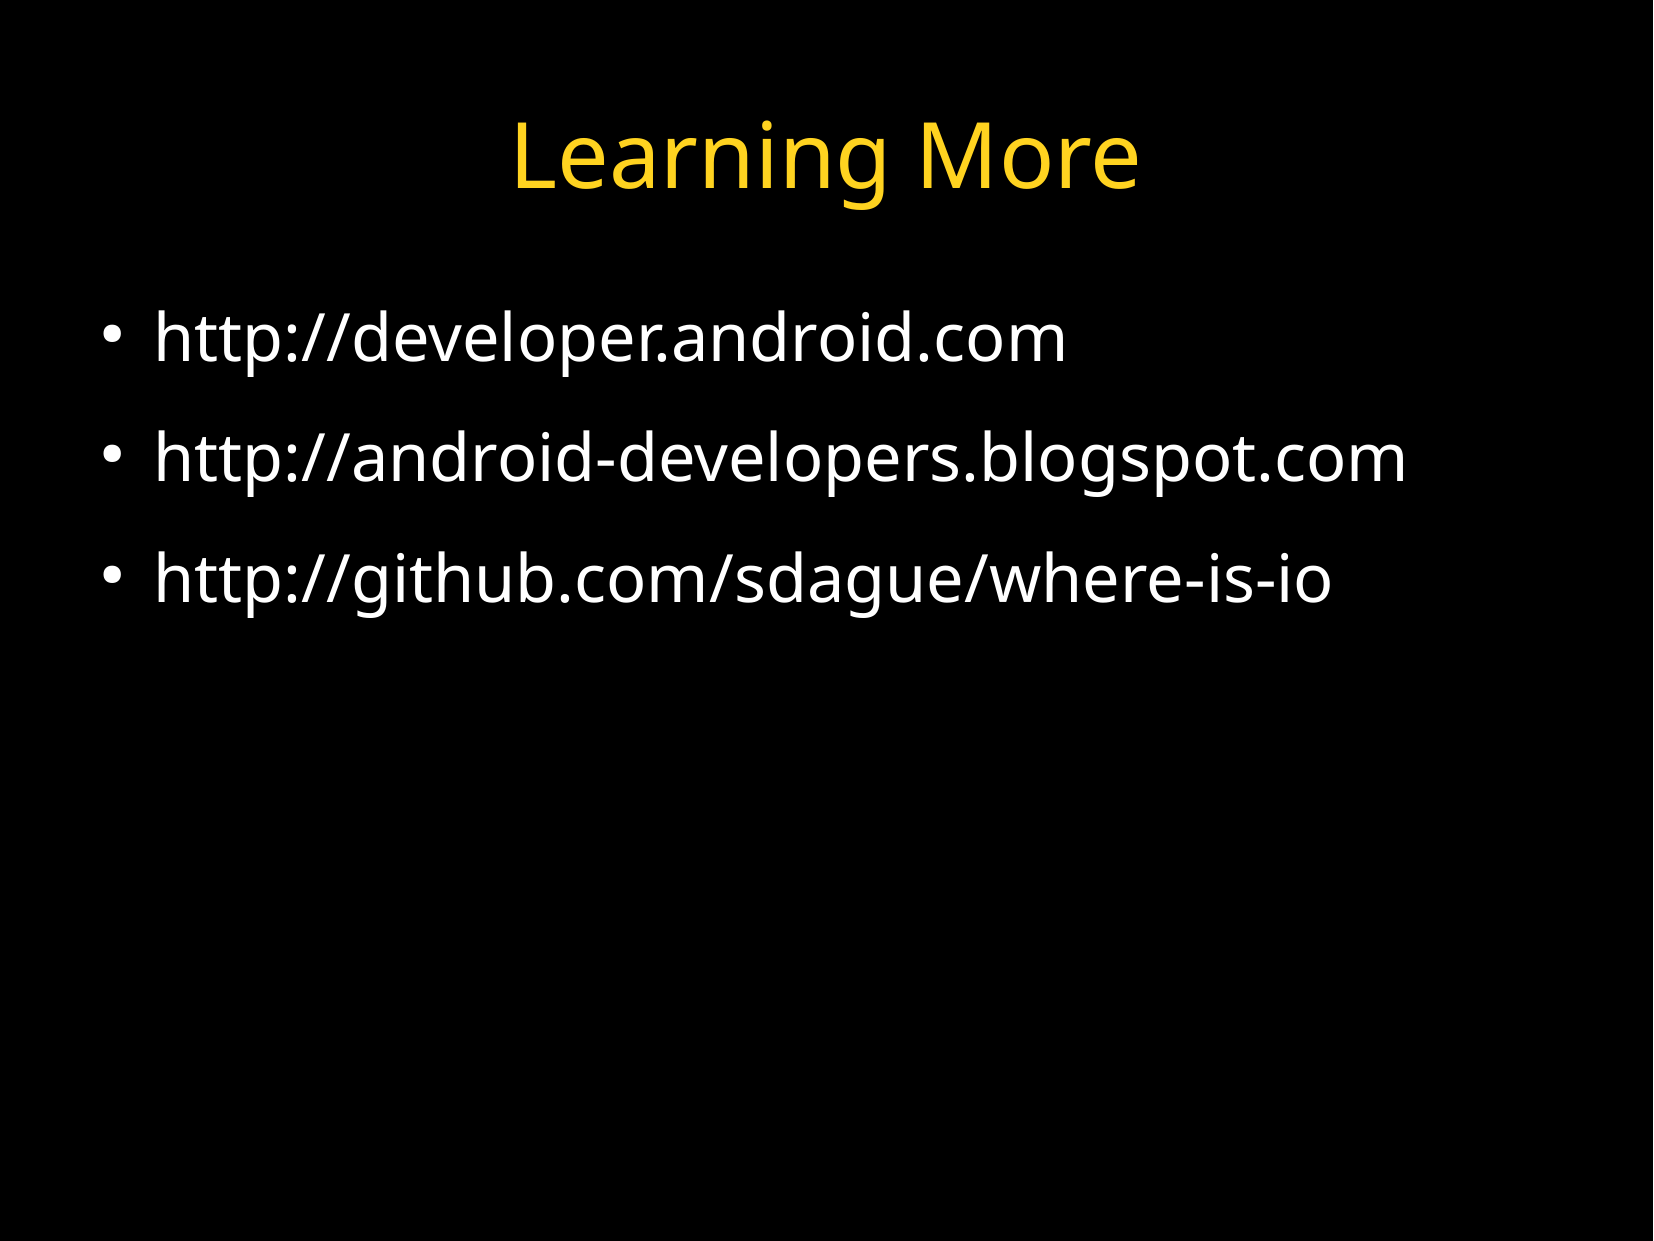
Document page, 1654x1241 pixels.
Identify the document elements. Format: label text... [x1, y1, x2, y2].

list http://developer.android.com http://android-developers.blogspot.com http://github.com/sdague/where-is-io [82, 290, 1571, 1109]
title Learning More [82, 49, 1571, 257]
